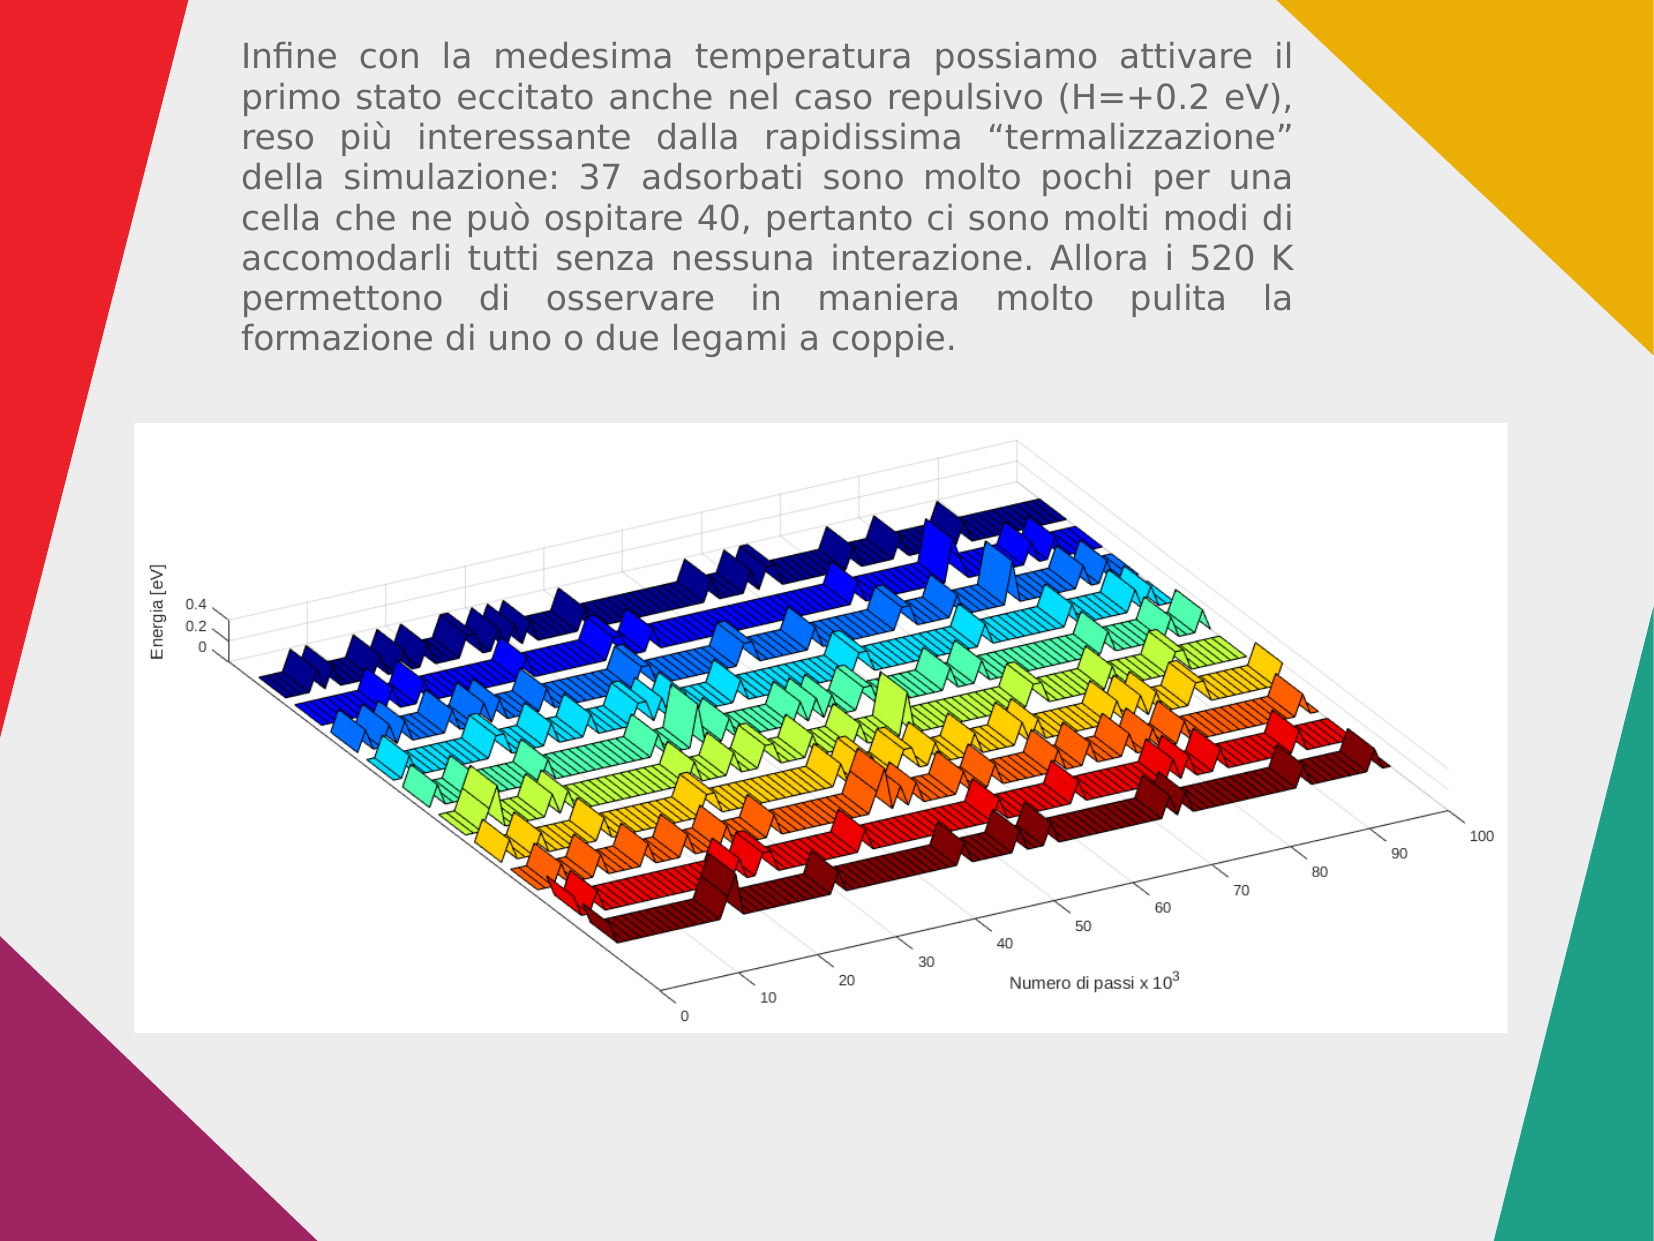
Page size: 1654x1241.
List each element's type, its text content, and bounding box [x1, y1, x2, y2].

list Infine con la medesima temperatura possiamo attivare il primo stato eccitato anche nel caso repulsivo (H=+0.2 eV), reso più interessante dalla rapidissima “termalizzazione” della simulazione: 37 adsorbati sono molto pochi per una cella che ne può ospitare 40, pertanto ci sono molti modi di accomodarli tutti senza nessuna interazione. Allora i 520 K permettono di osservare in maniera molto pulita la formazione di uno o due legami a coppie. [208, 36, 1294, 372]
picture [134, 423, 1508, 1033]
